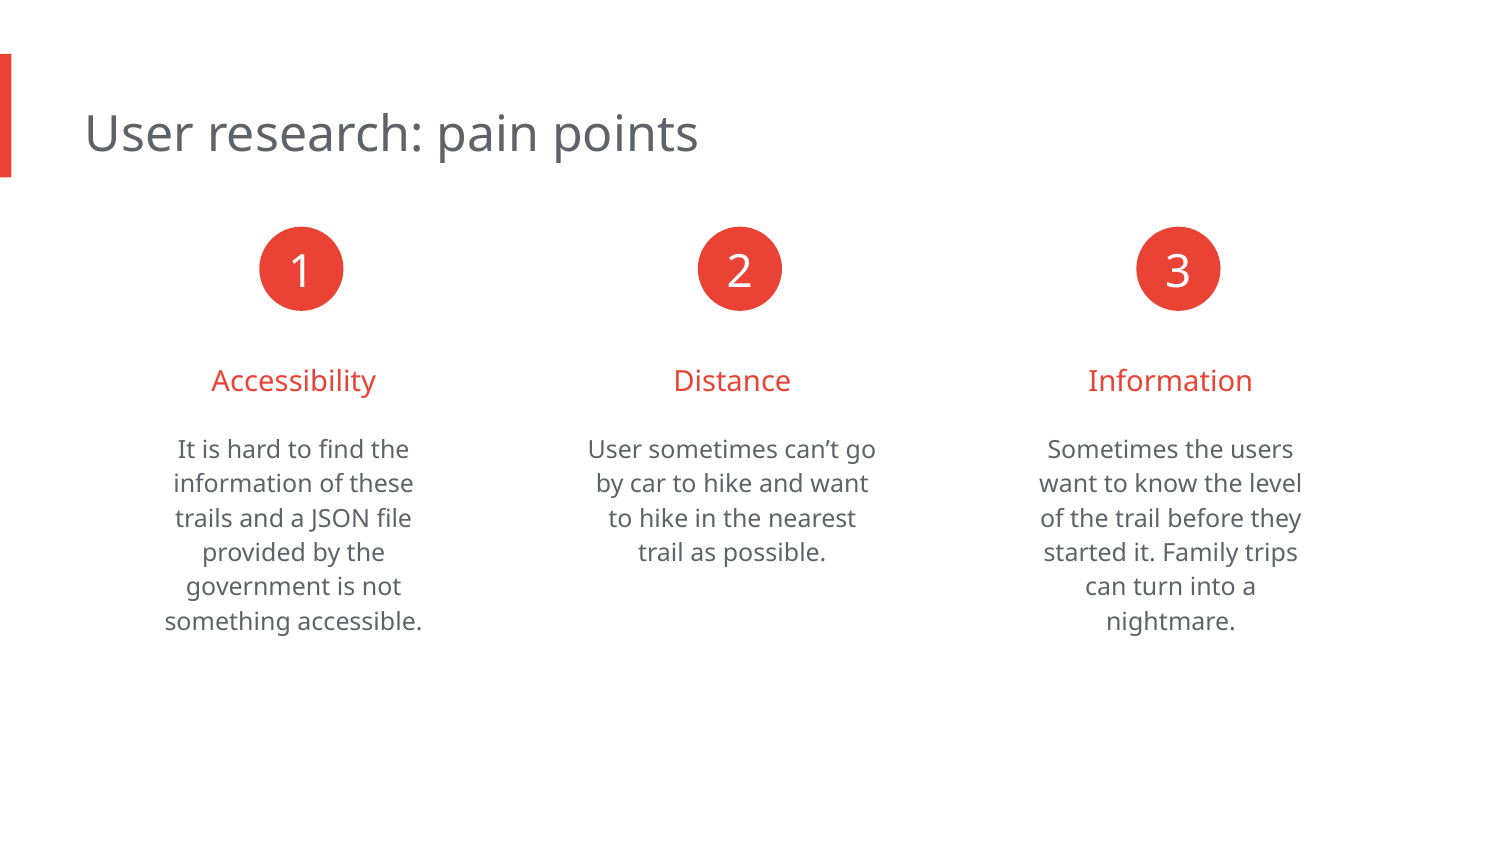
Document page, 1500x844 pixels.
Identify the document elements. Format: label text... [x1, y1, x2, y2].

text_box User research: pain points [84, 85, 1095, 177]
text_box Sometimes the users want to know the level of the trail before they started it. Family trips can turn into a nightmare. [1024, 413, 1332, 651]
text_box Information [1024, 329, 1332, 412]
text_box 1 [259, 226, 344, 311]
text_box Accessibility [147, 329, 455, 412]
text_box Distance [586, 329, 894, 412]
text_box 2 [697, 226, 783, 311]
text_box 3 [1136, 226, 1221, 311]
text_box User sometimes can’t go by car to hike and want to hike in the nearest trail as possible. [586, 413, 894, 582]
text_box It is hard to find the information of these trails and a JSON file provided by the government is not something accessible. [147, 413, 455, 651]
